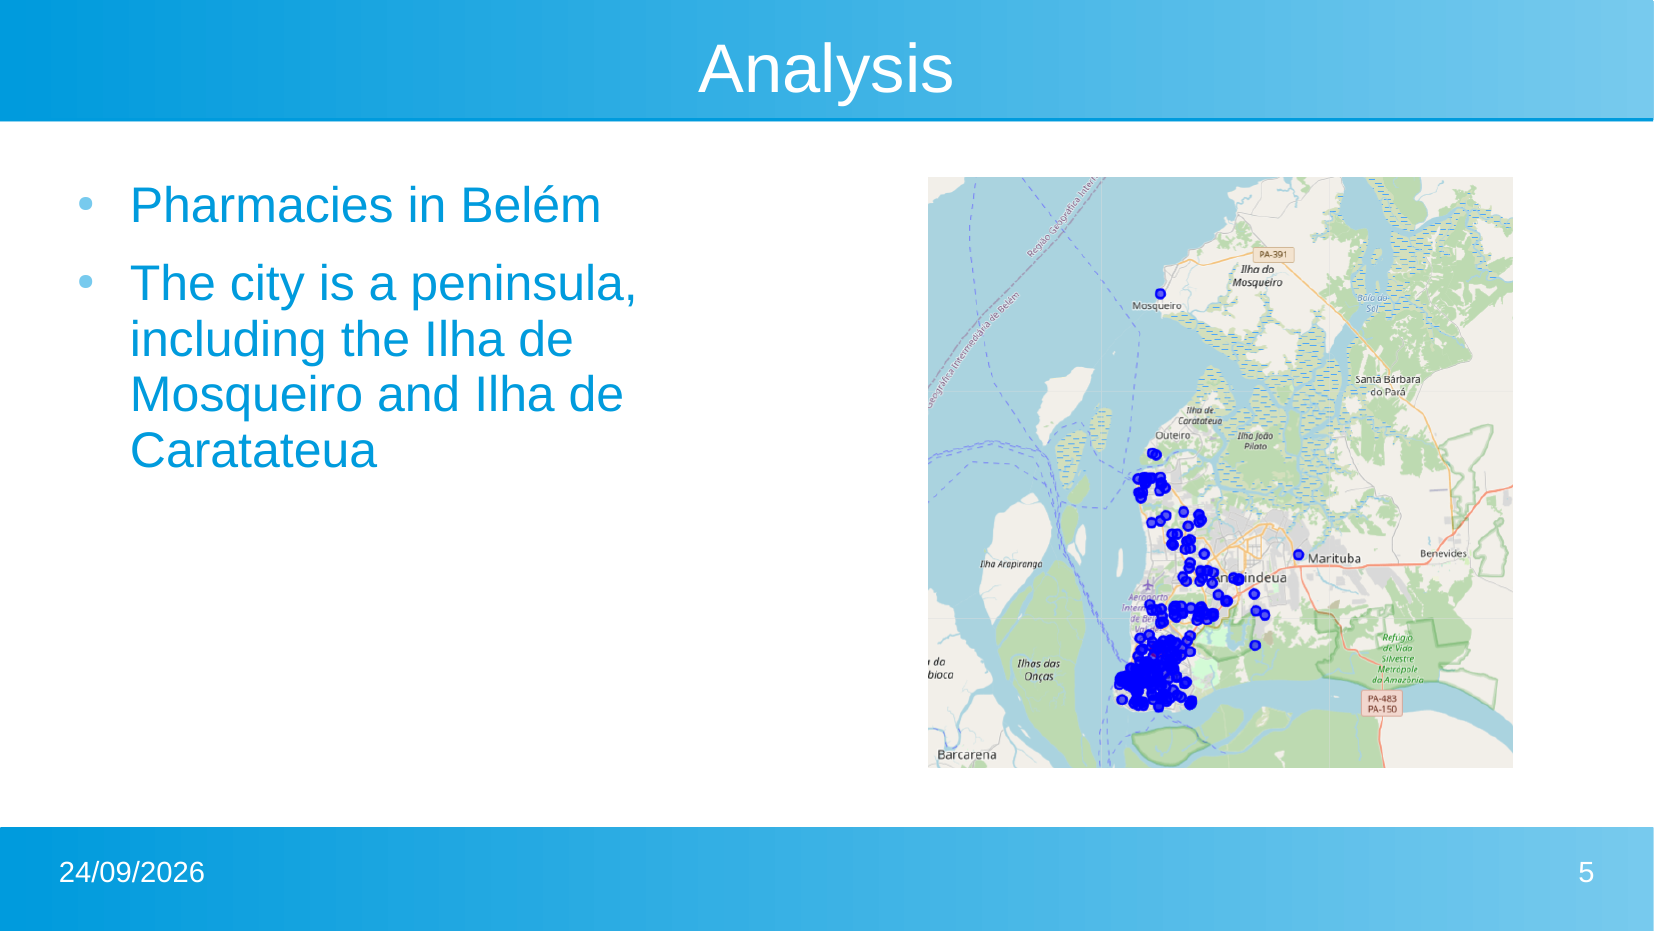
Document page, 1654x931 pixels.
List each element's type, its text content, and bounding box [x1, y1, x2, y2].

title Analysis [59, 29, 1595, 108]
list Pharmacies in Belém The city is a peninsula, including the Ilha de Mosqueiro and Ilha de Caratateua [59, 177, 809, 768]
picture [928, 177, 1513, 768]
